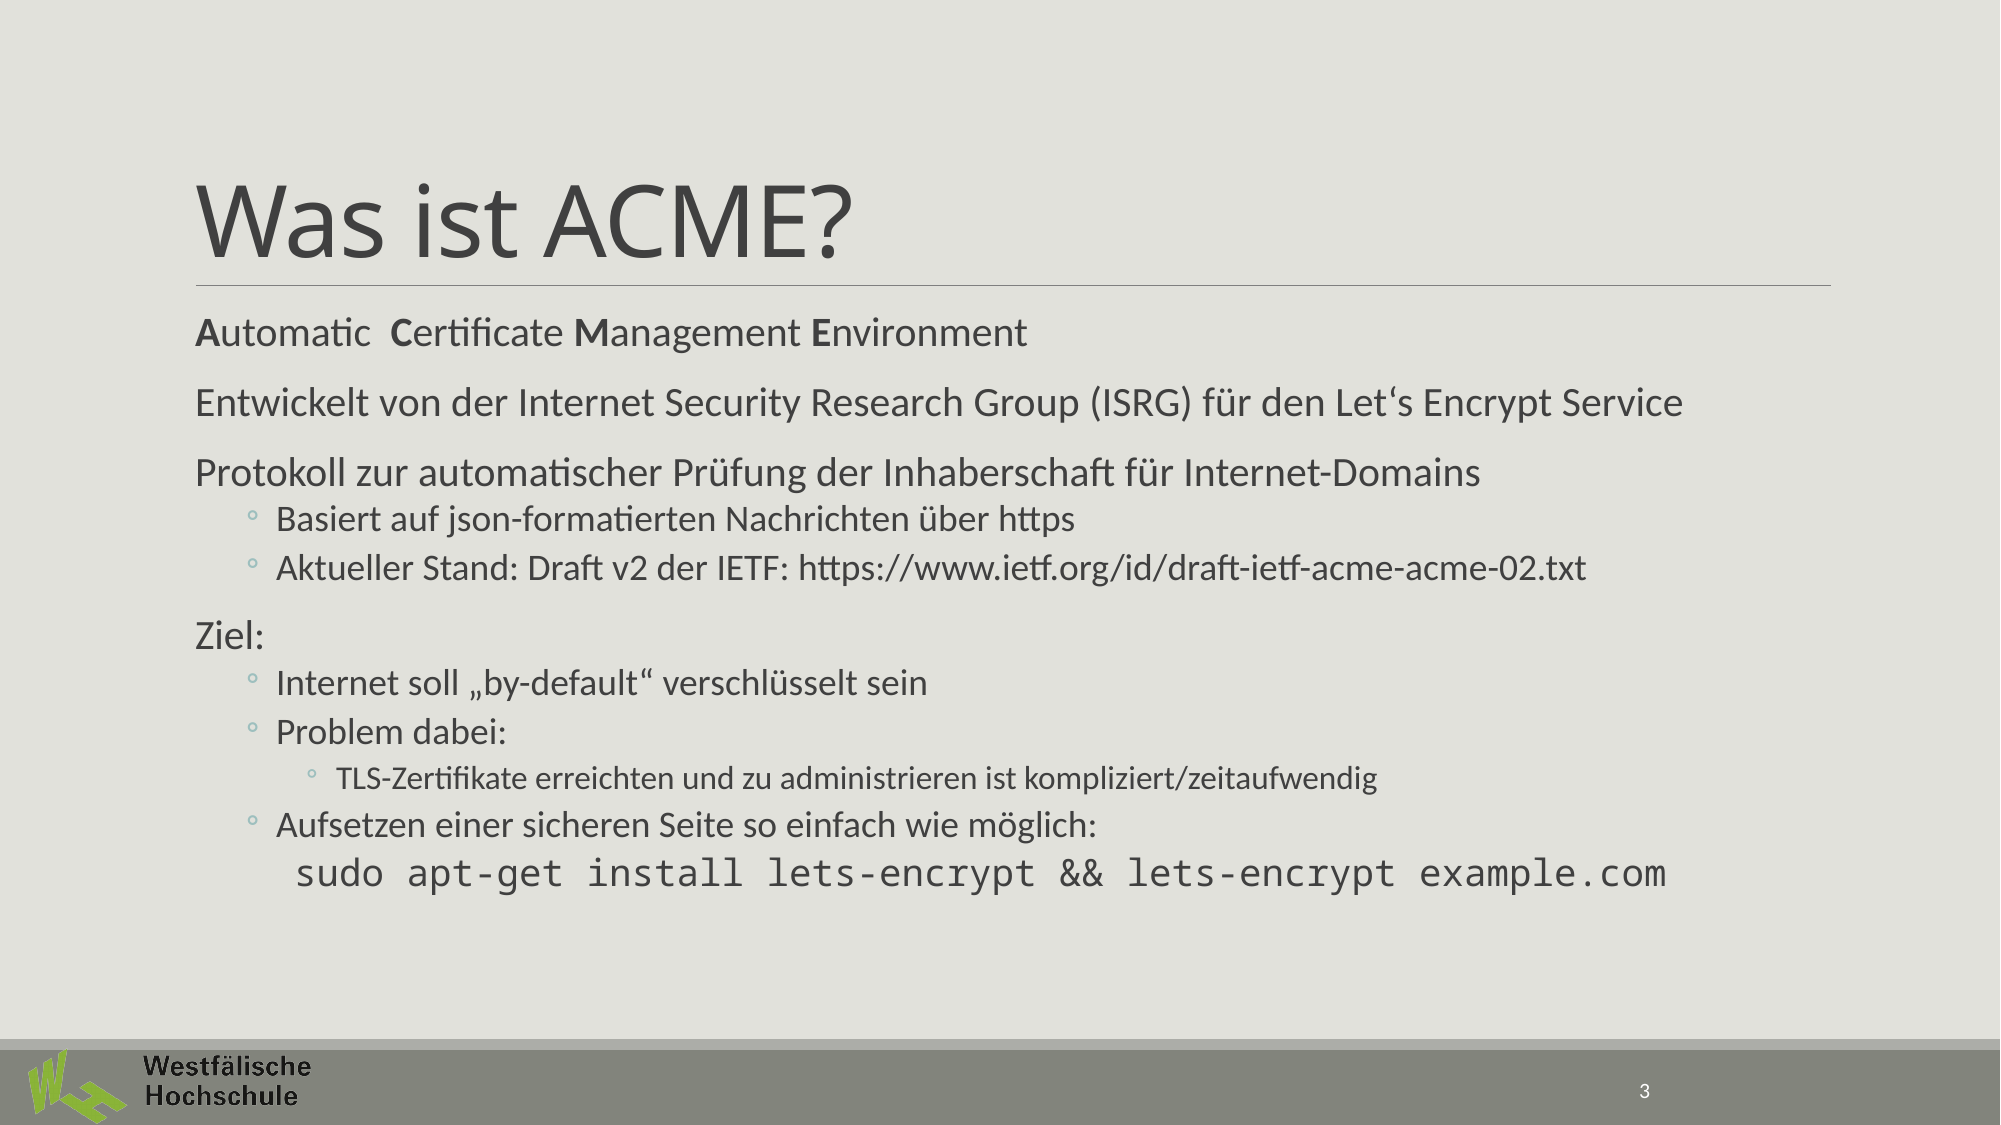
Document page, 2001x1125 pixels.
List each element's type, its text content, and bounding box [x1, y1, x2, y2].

list Automatic Certificate Management Environment Entwickelt von der Internet Security Research Group (ISRG) für den Let‘s Encrypt Service Protokoll zur automatischer Prüfung der Inhaberschaft für Internet-Domains Basiert auf json-formatierten Nachrichten über https Aktueller Stand: Draft v2 der IETF: https://www.ietf.org/id/draft-ietf-acme-acme-02.txt Ziel: Internet soll „by-default“ verschlüsselt sein Problem dabei: TLS-Zertifikate erreichten und zu administrieren ist kompliziert/zeitaufwendig Aufsetzen einer sicheren Seite so einfach wie möglich: sudo apt-get install lets-encrypt && lets-encrypt example.com [180, 302, 1831, 963]
picture [25, 1045, 313, 1125]
text_box <Foliennummer> [1624, 1059, 1840, 1120]
title Was ist ACME? [180, 47, 1831, 286]
